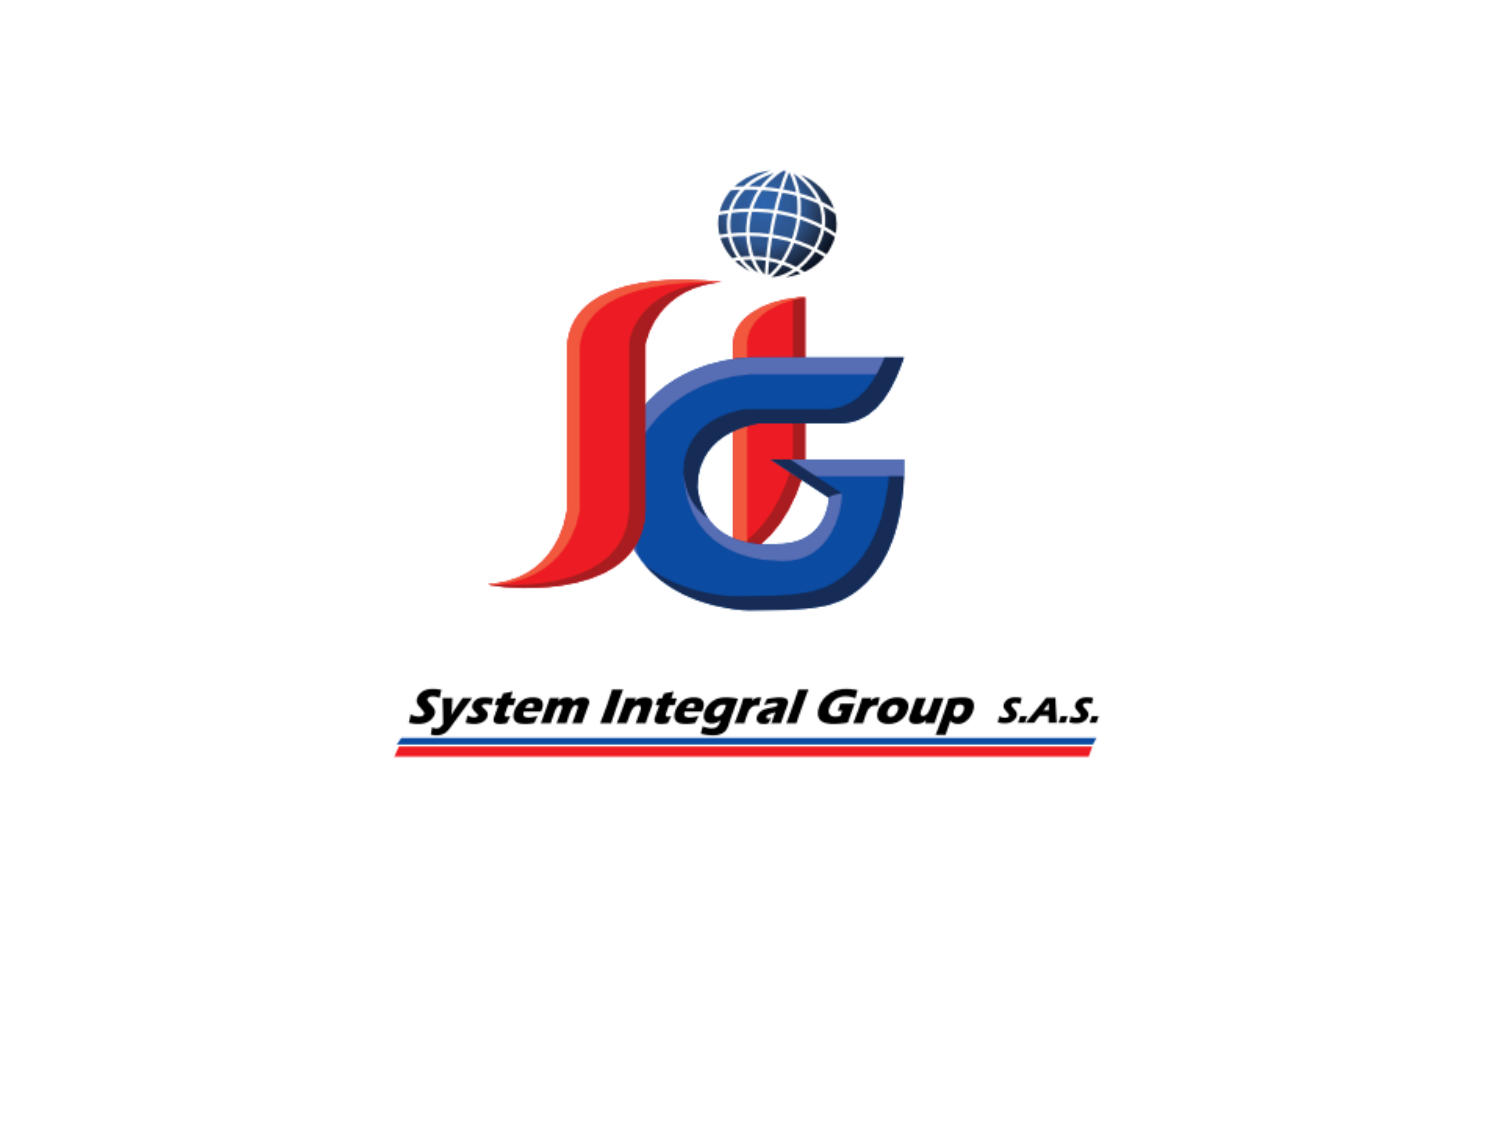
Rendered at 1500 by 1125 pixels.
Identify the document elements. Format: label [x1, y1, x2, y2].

picture [478, 101, 938, 618]
picture [383, 672, 1112, 764]
